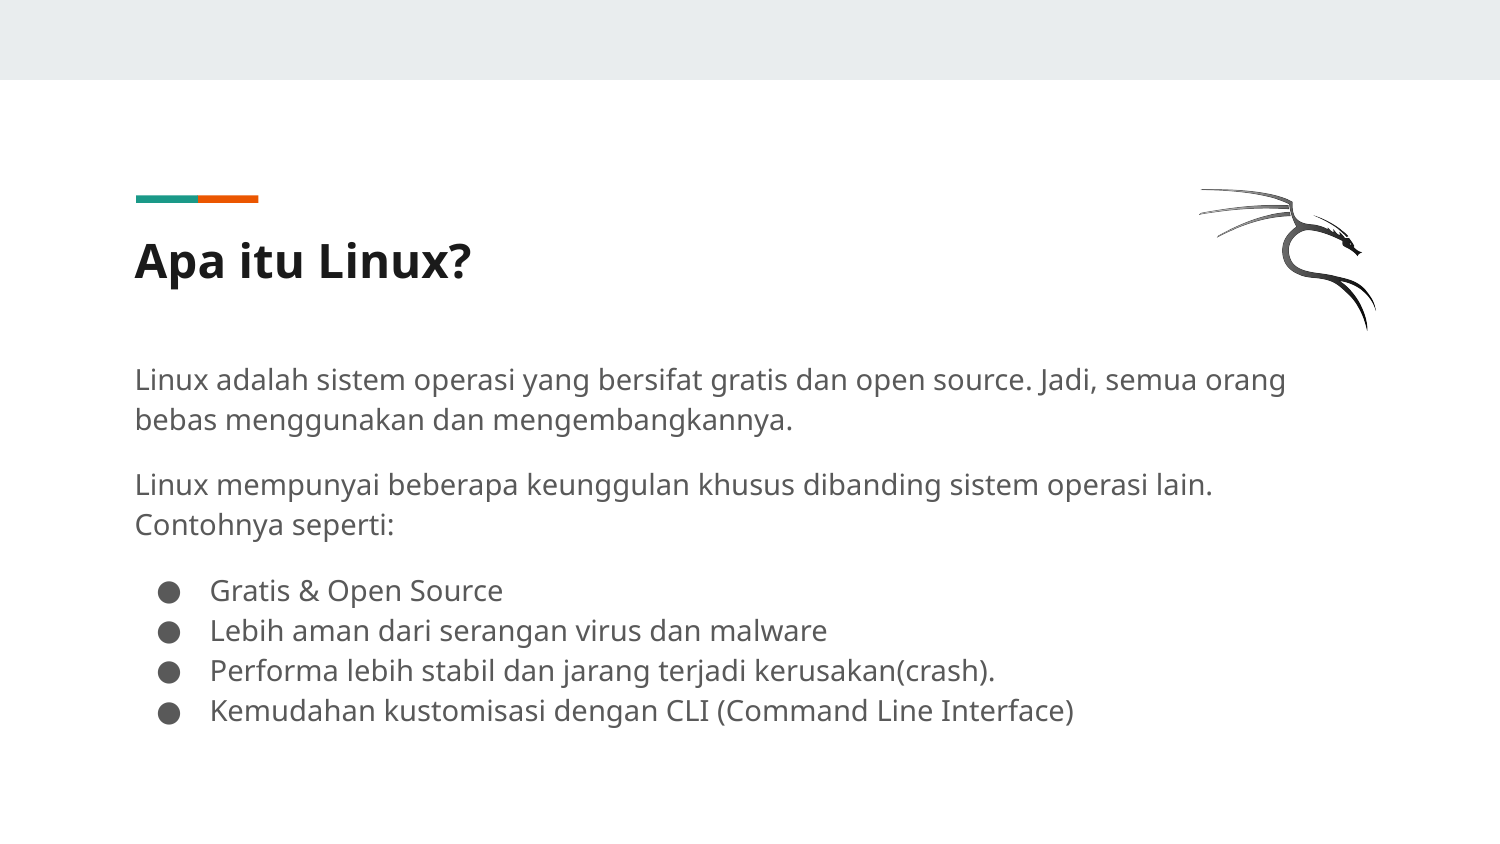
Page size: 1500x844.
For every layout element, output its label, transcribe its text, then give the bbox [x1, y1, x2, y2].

picture [1194, 184, 1381, 336]
list Linux adalah sistem operasi yang bersifat gratis dan open source. Jadi, semua orang bebas menggunakan dan mengembangkannya. Linux mempunyai beberapa keunggulan khusus dibanding sistem operasi lain. Contohnya seperti: Gratis & Open Source Lebih aman dari serangan virus dan malware Performa lebih stabil dan jarang terjadi kerusakan(crash). Kemudahan kustomisasi dengan CLI (Command Line Interface) [119, 341, 1381, 712]
title Apa itu Linux? [119, 216, 1194, 305]
